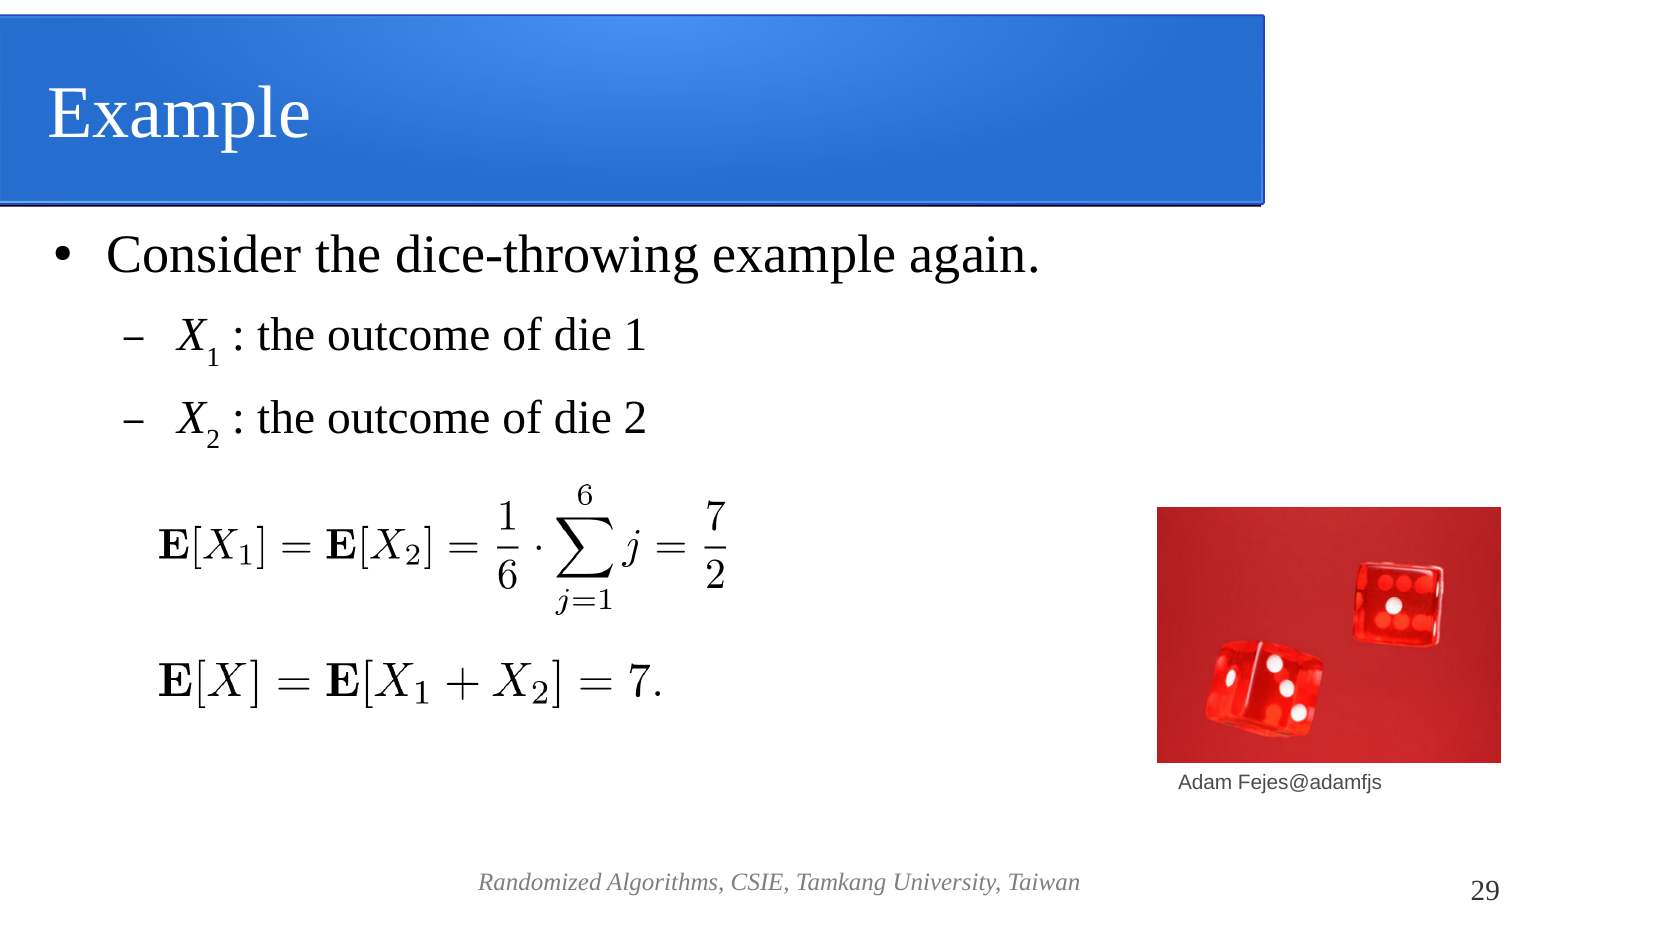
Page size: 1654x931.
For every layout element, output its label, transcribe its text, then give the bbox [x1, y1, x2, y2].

title Example [47, 35, 1199, 189]
text_box Adam Fejes@adamfjs [1163, 763, 1447, 804]
picture [159, 484, 726, 615]
picture [159, 659, 660, 708]
picture [1157, 507, 1501, 763]
list Consider the dice-throwing example again. X1 : the outcome of die 1 X2 : the outcome of die 2 [35, 224, 1524, 764]
